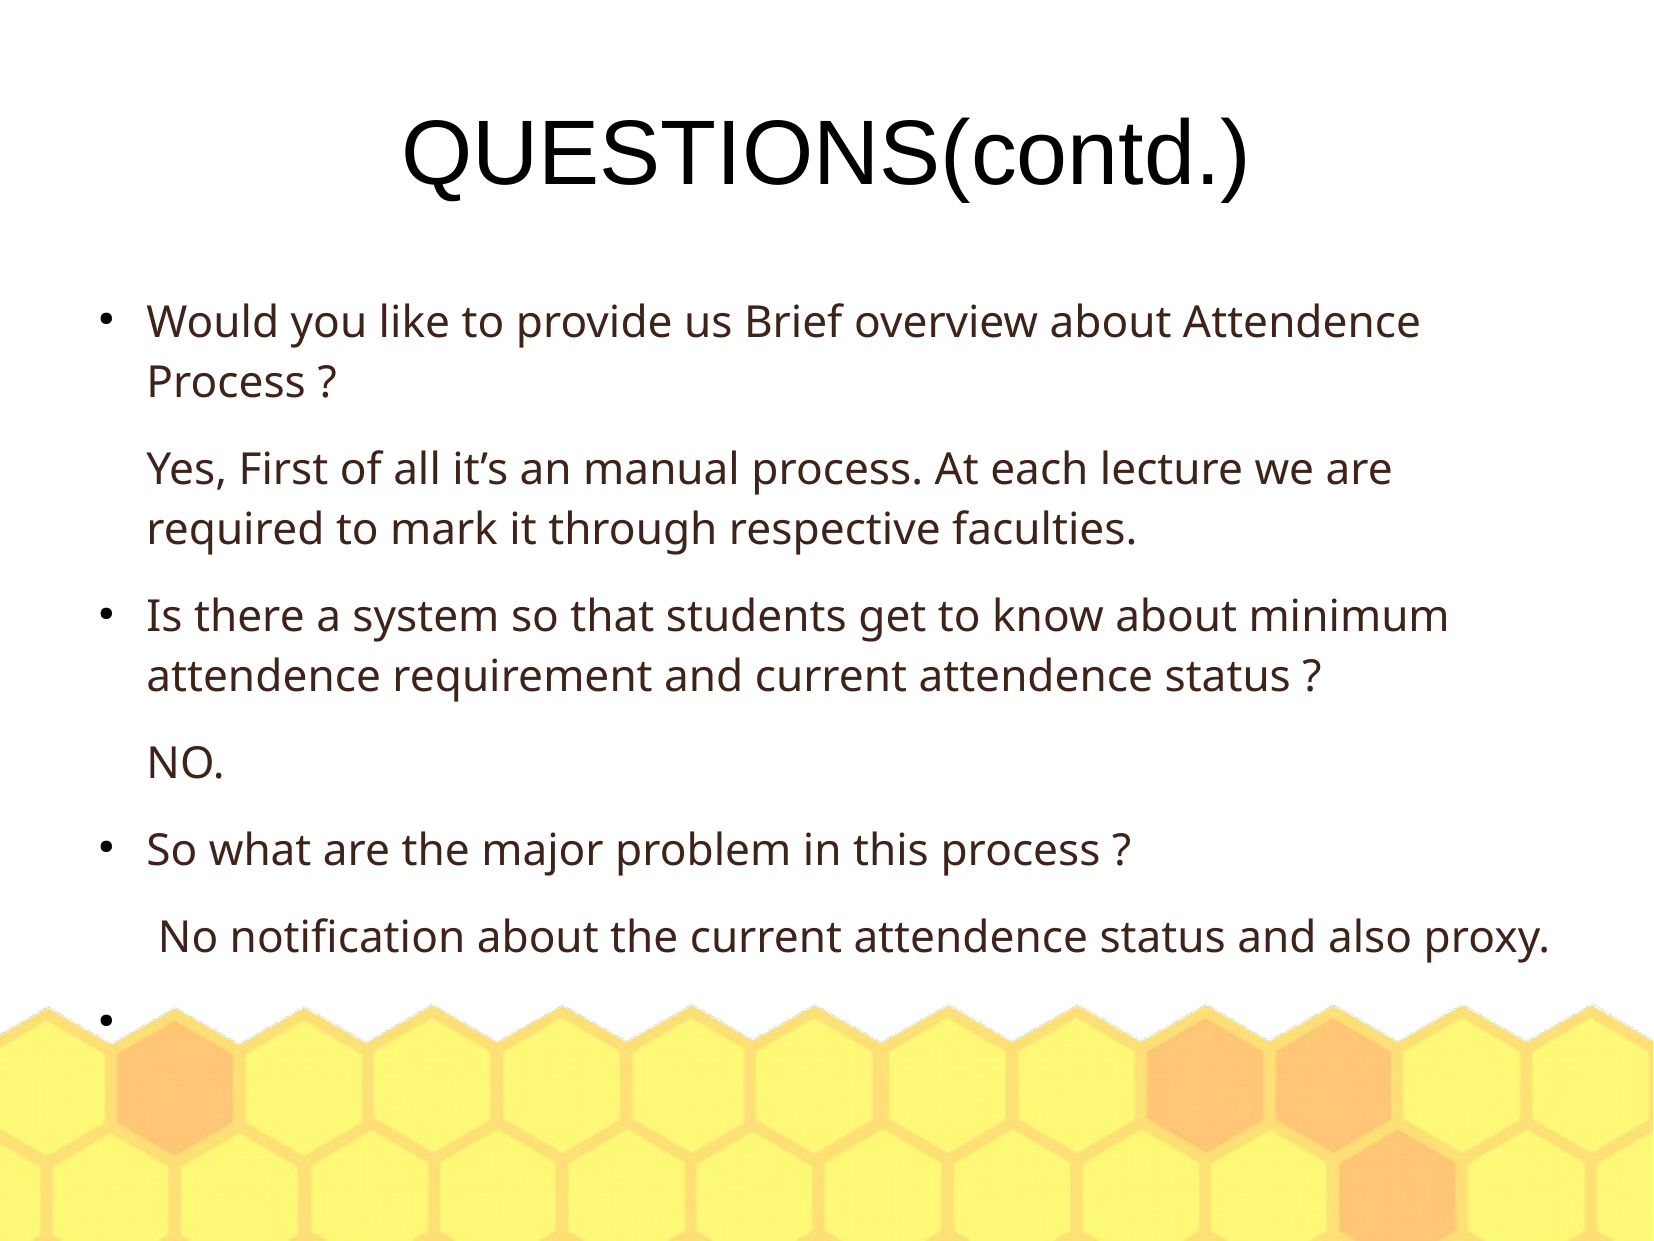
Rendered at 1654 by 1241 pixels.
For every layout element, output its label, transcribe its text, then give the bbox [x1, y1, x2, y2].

list Would you like to provide us Brief overview about Attendence Process ? Yes, First of all it’s an manual process. At each lecture we are required to mark it through respective faculties. Is there a system so that students get to know about minimum attendence requirement and current attendence status ? NO. So what are the major problem in this process ? No notification about the current attendence status and also proxy. [82, 290, 1571, 1010]
picture [0, 1001, 1654, 1241]
title QUESTIONS(contd.) [82, 49, 1571, 257]
